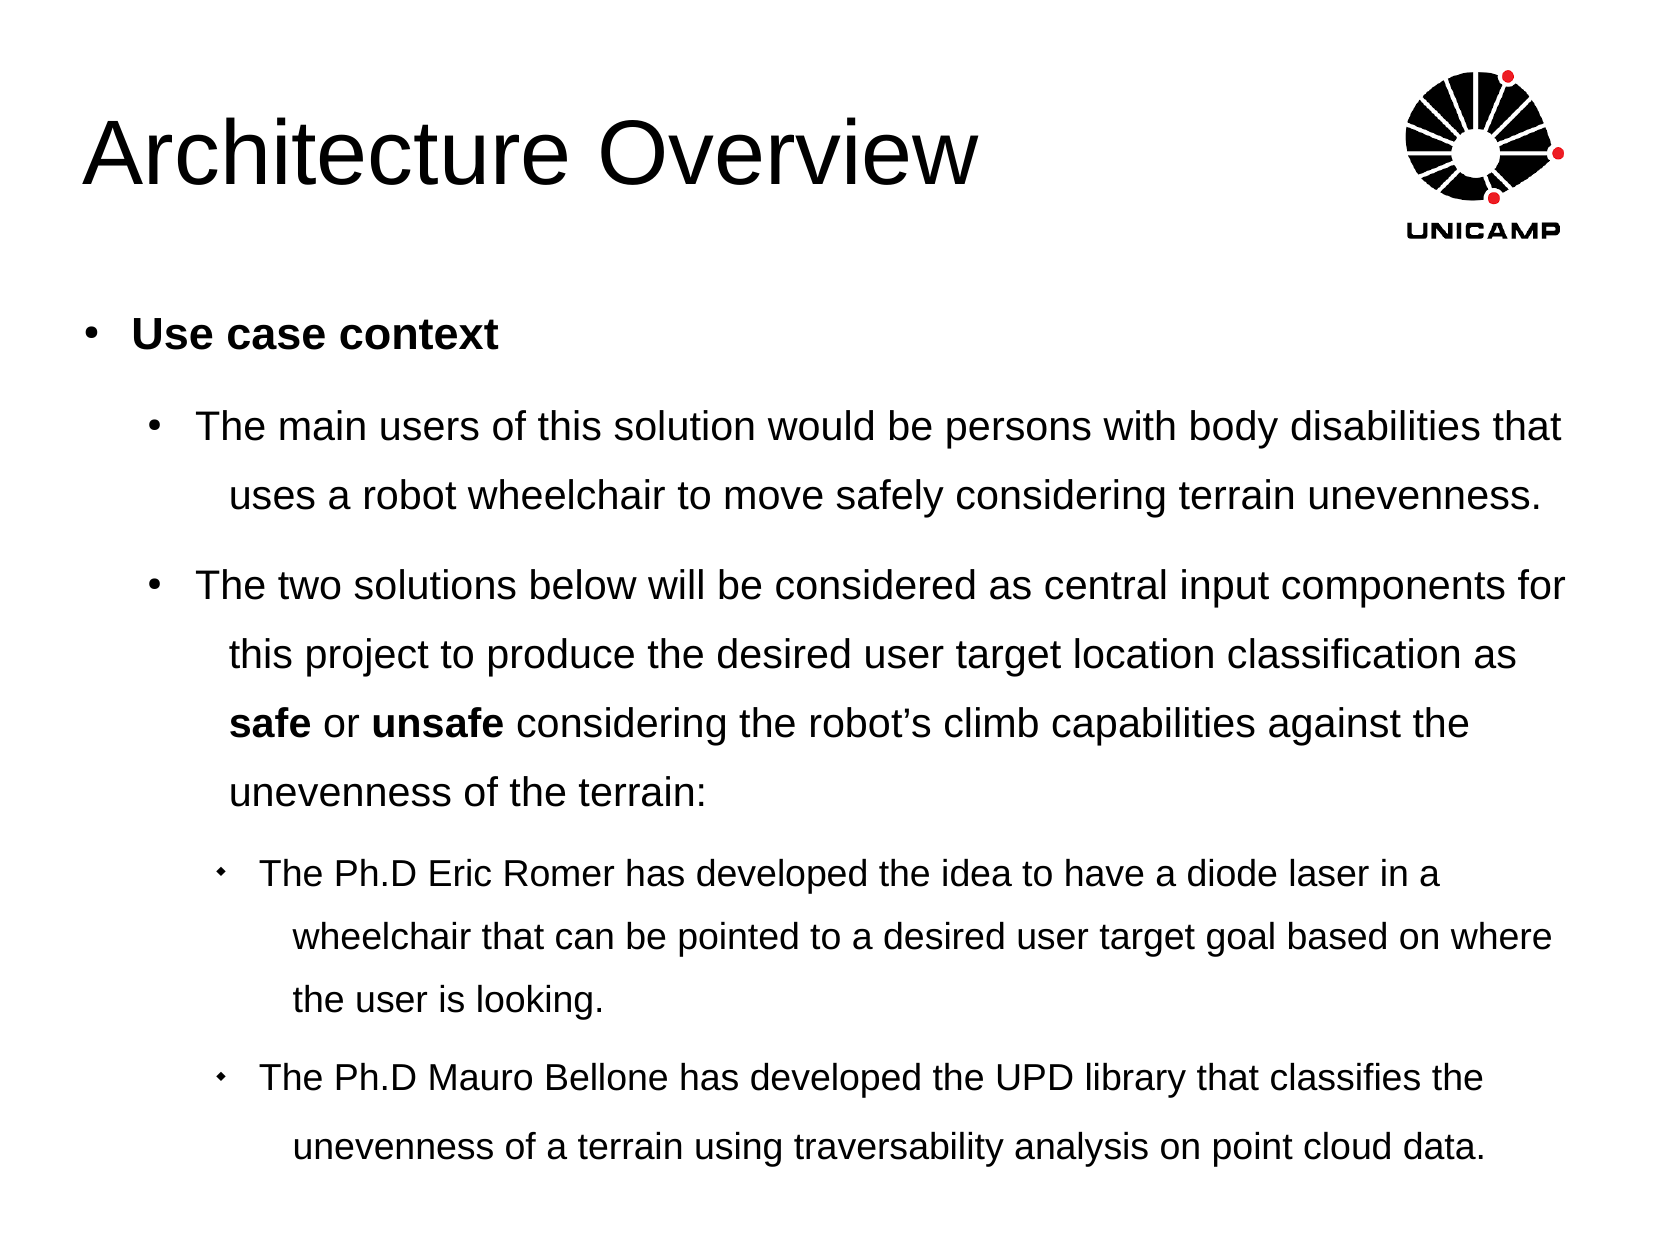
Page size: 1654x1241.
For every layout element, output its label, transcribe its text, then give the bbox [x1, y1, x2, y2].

title Architecture Overview [82, 49, 1571, 257]
picture [1405, 70, 1564, 239]
list Use case context The main users of this solution would be persons with body disabilities that uses a robot wheelchair to move safely considering terrain unevenness. The two solutions below will be considered as central input components for this project to produce the desired user target location classification as safe or unsafe considering the robot’s climb capabilities against the unevenness of the terrain: The Ph.D Eric Romer has developed the idea to have a diode laser in a wheelchair that can be pointed to a desired user target goal based on where the user is looking. The Ph.D Mauro Bellone has developed the UPD library that classifies the unevenness of a terrain using traversability analysis on point cloud data. [0, 283, 1571, 1217]
